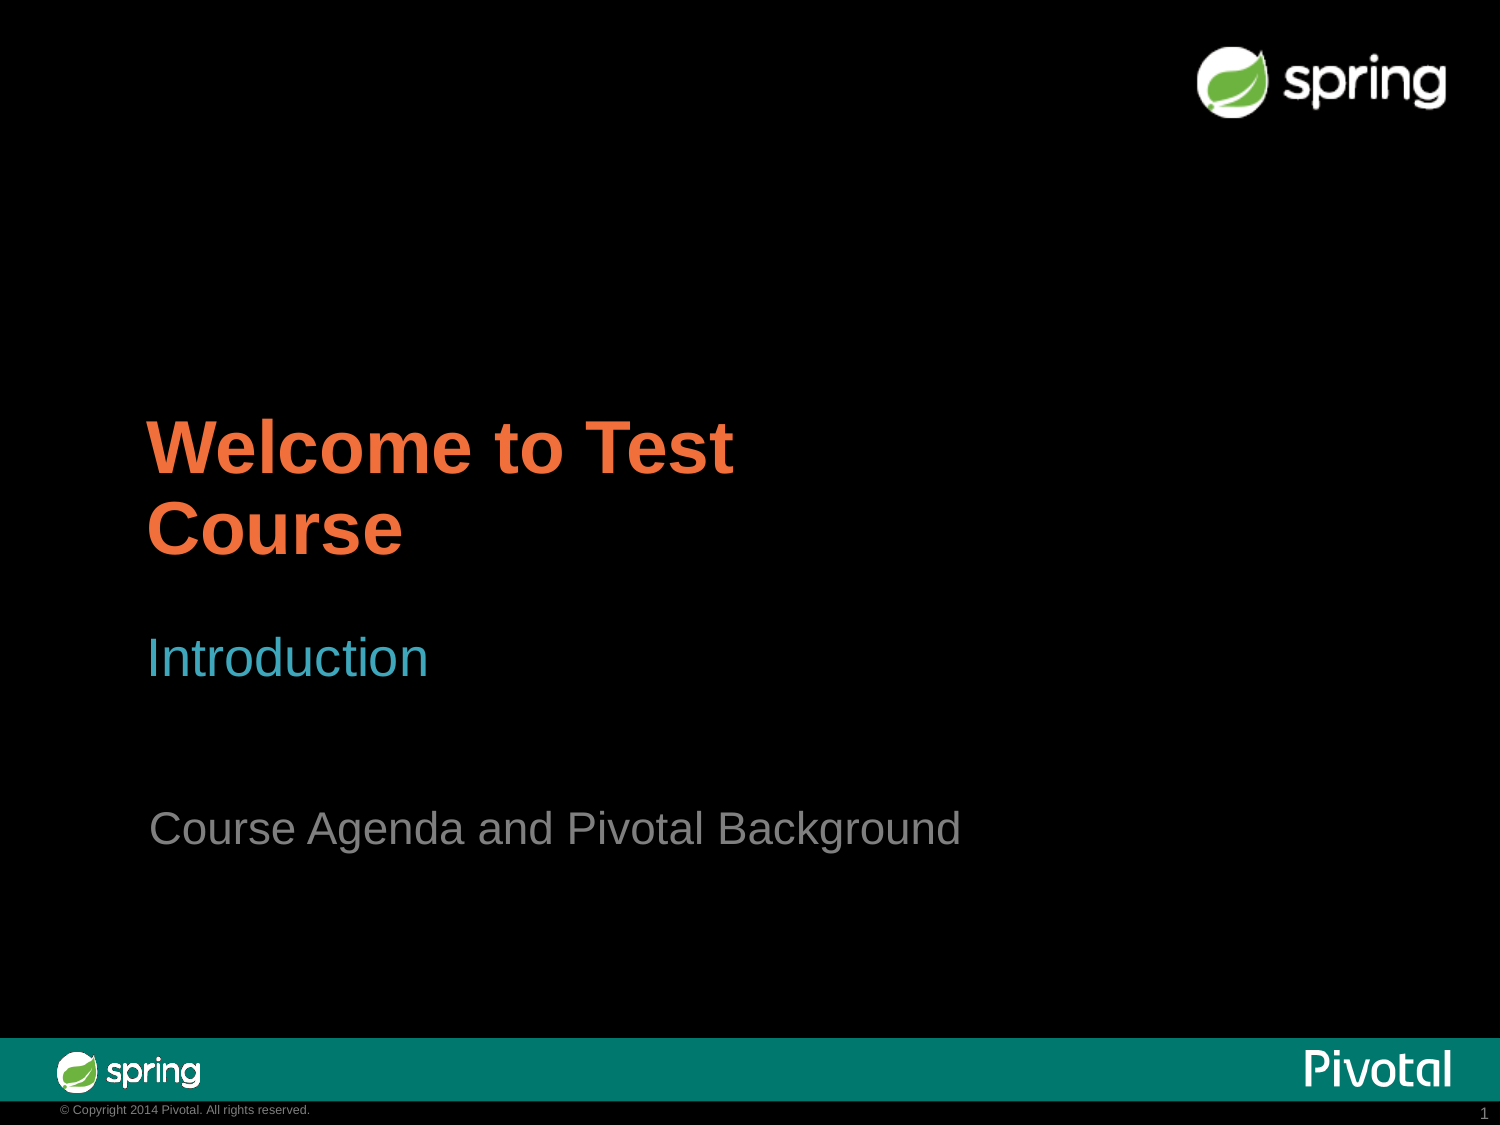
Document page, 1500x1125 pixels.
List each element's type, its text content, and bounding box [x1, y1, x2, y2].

picture [1304, 1047, 1452, 1090]
picture [32, 1041, 210, 1103]
picture [1155, 28, 1465, 136]
list Course Agenda and Pivotal Background [148, 798, 974, 854]
title Welcome to Test Course [146, 405, 866, 571]
text_box Introduction [146, 622, 1139, 750]
